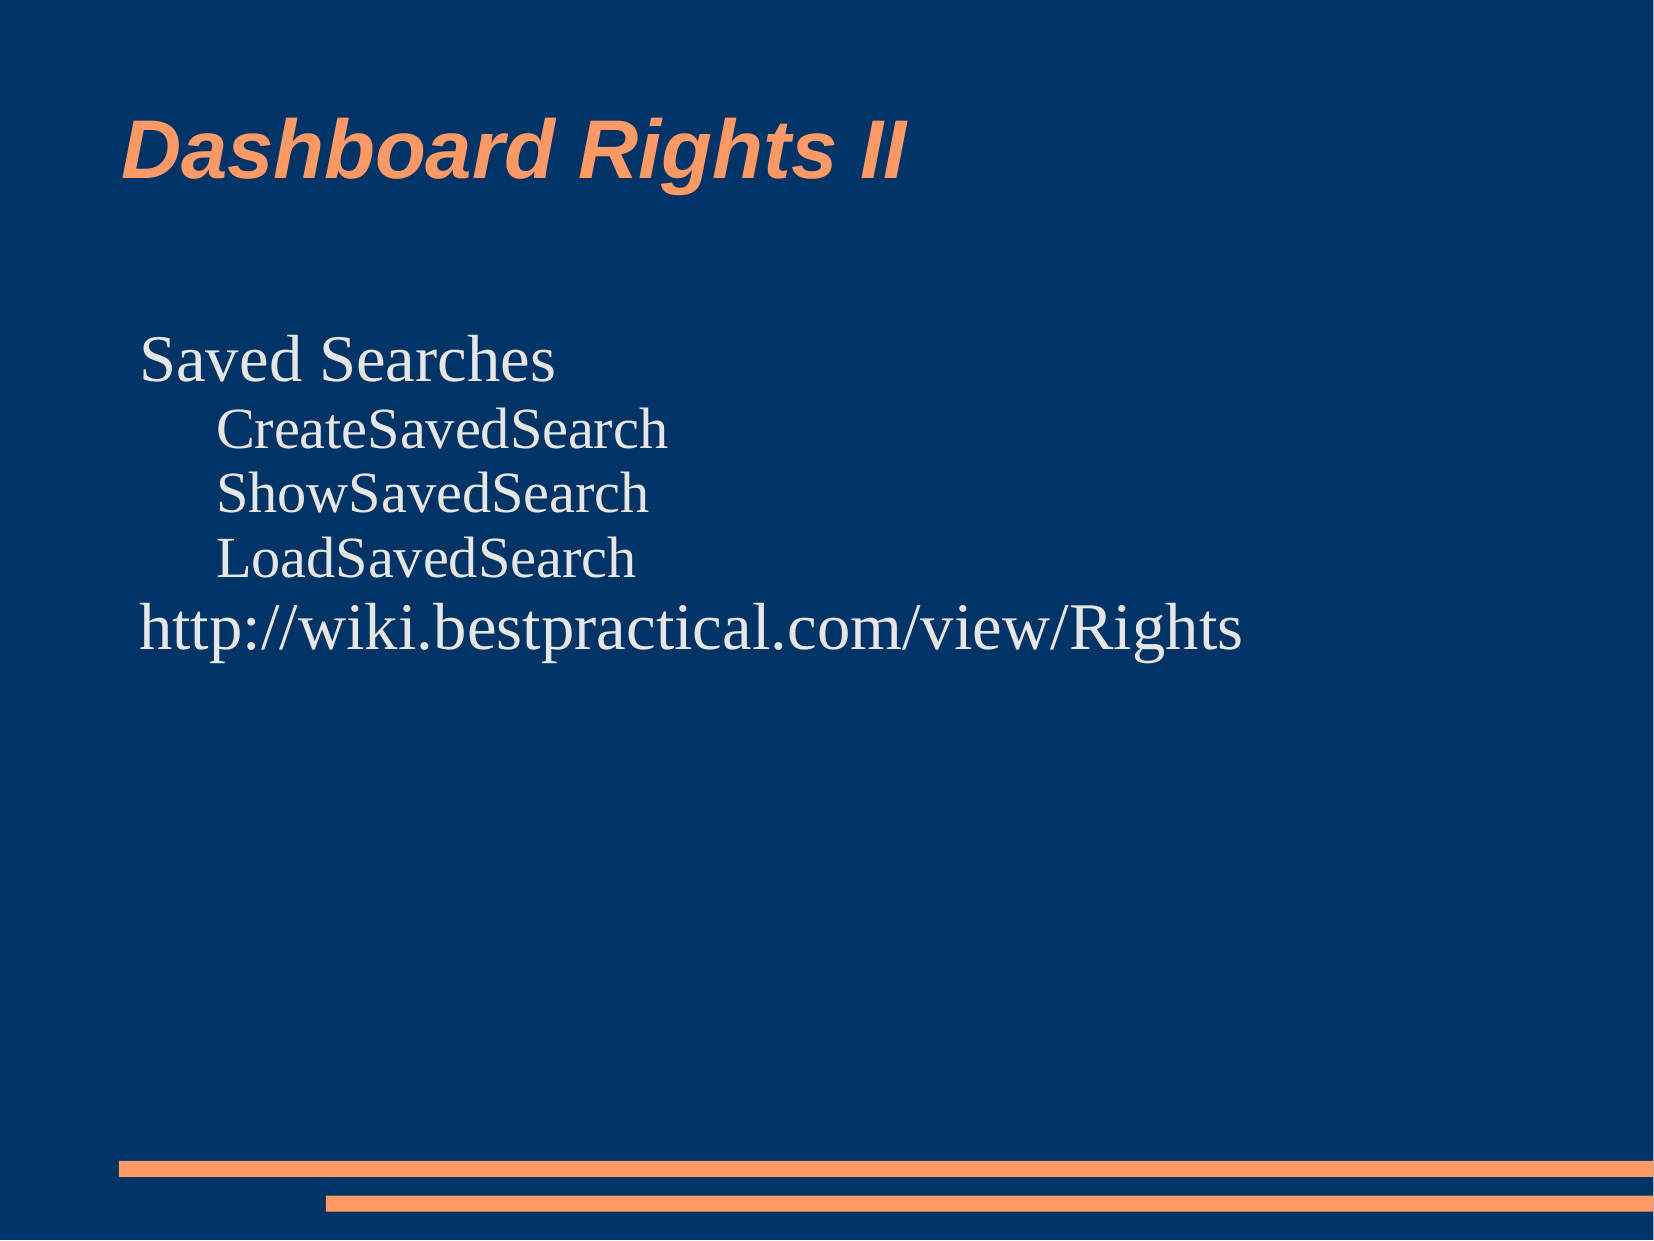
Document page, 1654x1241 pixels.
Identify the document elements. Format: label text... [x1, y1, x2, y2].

title Dashboard Rights II [121, 53, 1534, 247]
list Saved Searches CreateSavedSearch ShowSavedSearch LoadSavedSearch http://wiki.bestpractical.com/view/Rights [121, 322, 1561, 1118]
